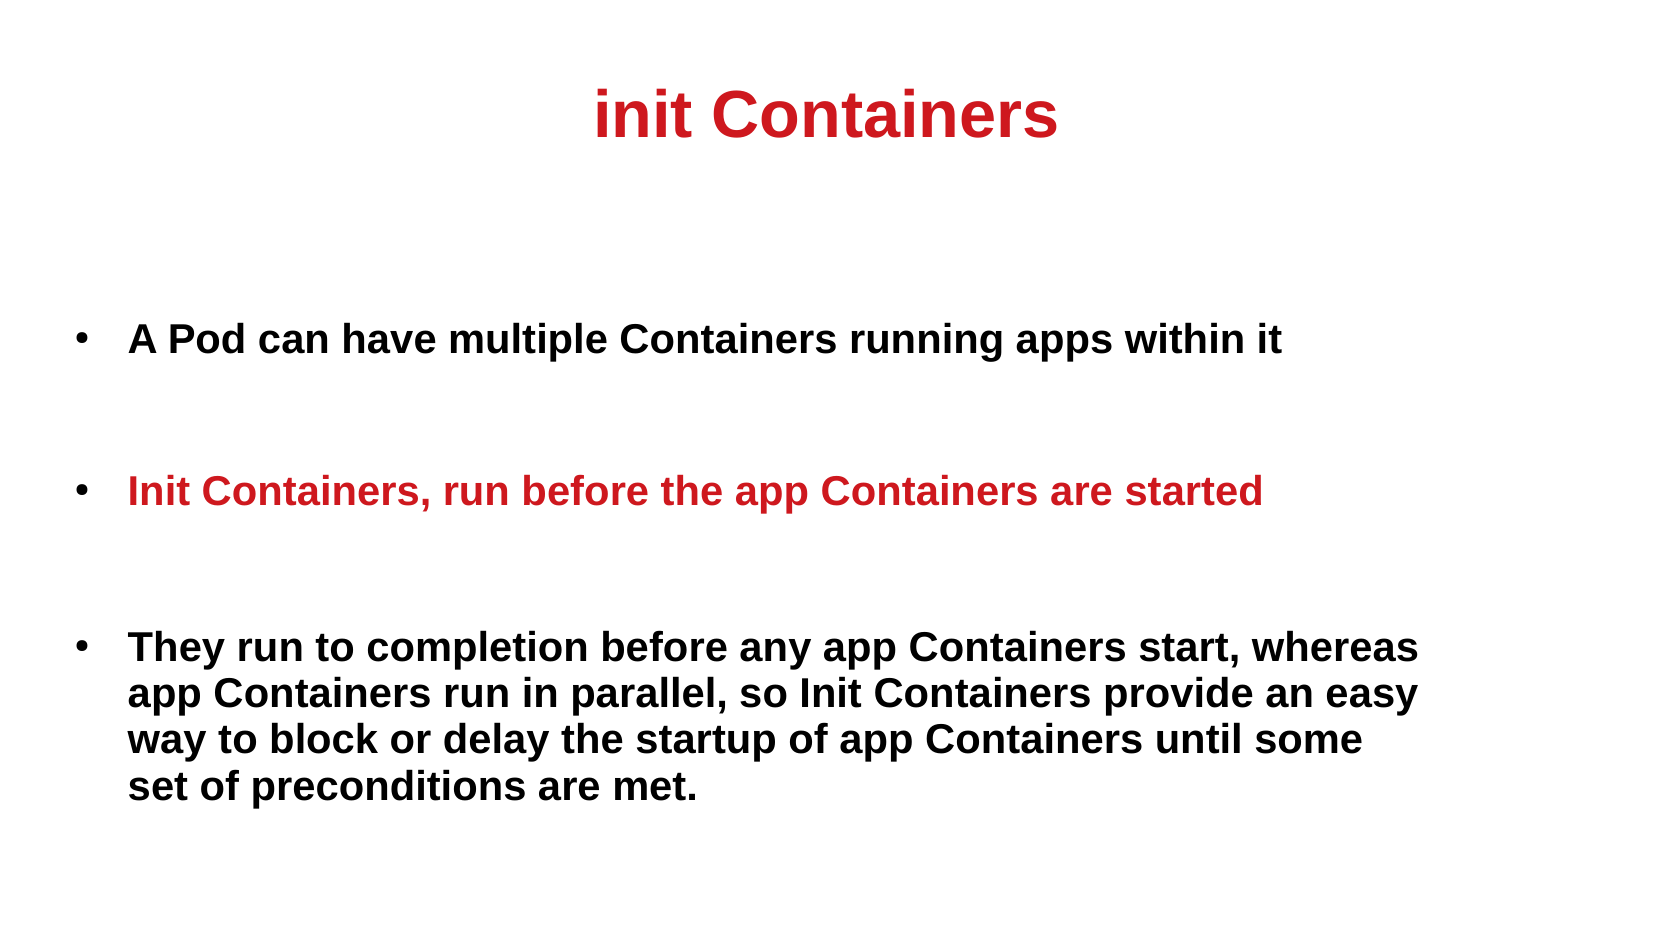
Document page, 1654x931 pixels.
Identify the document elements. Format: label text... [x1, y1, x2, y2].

title init Containers [82, 37, 1571, 193]
list A Pod can have multiple Containers running apps within it Init Containers, run before the app Containers are started They run to completion before any app Containers start, whereas app Containers run in parallel, so Init Containers provide an easy way to block or delay the startup of app Containers until some set of preconditions are met. [56, 60, 1546, 856]
